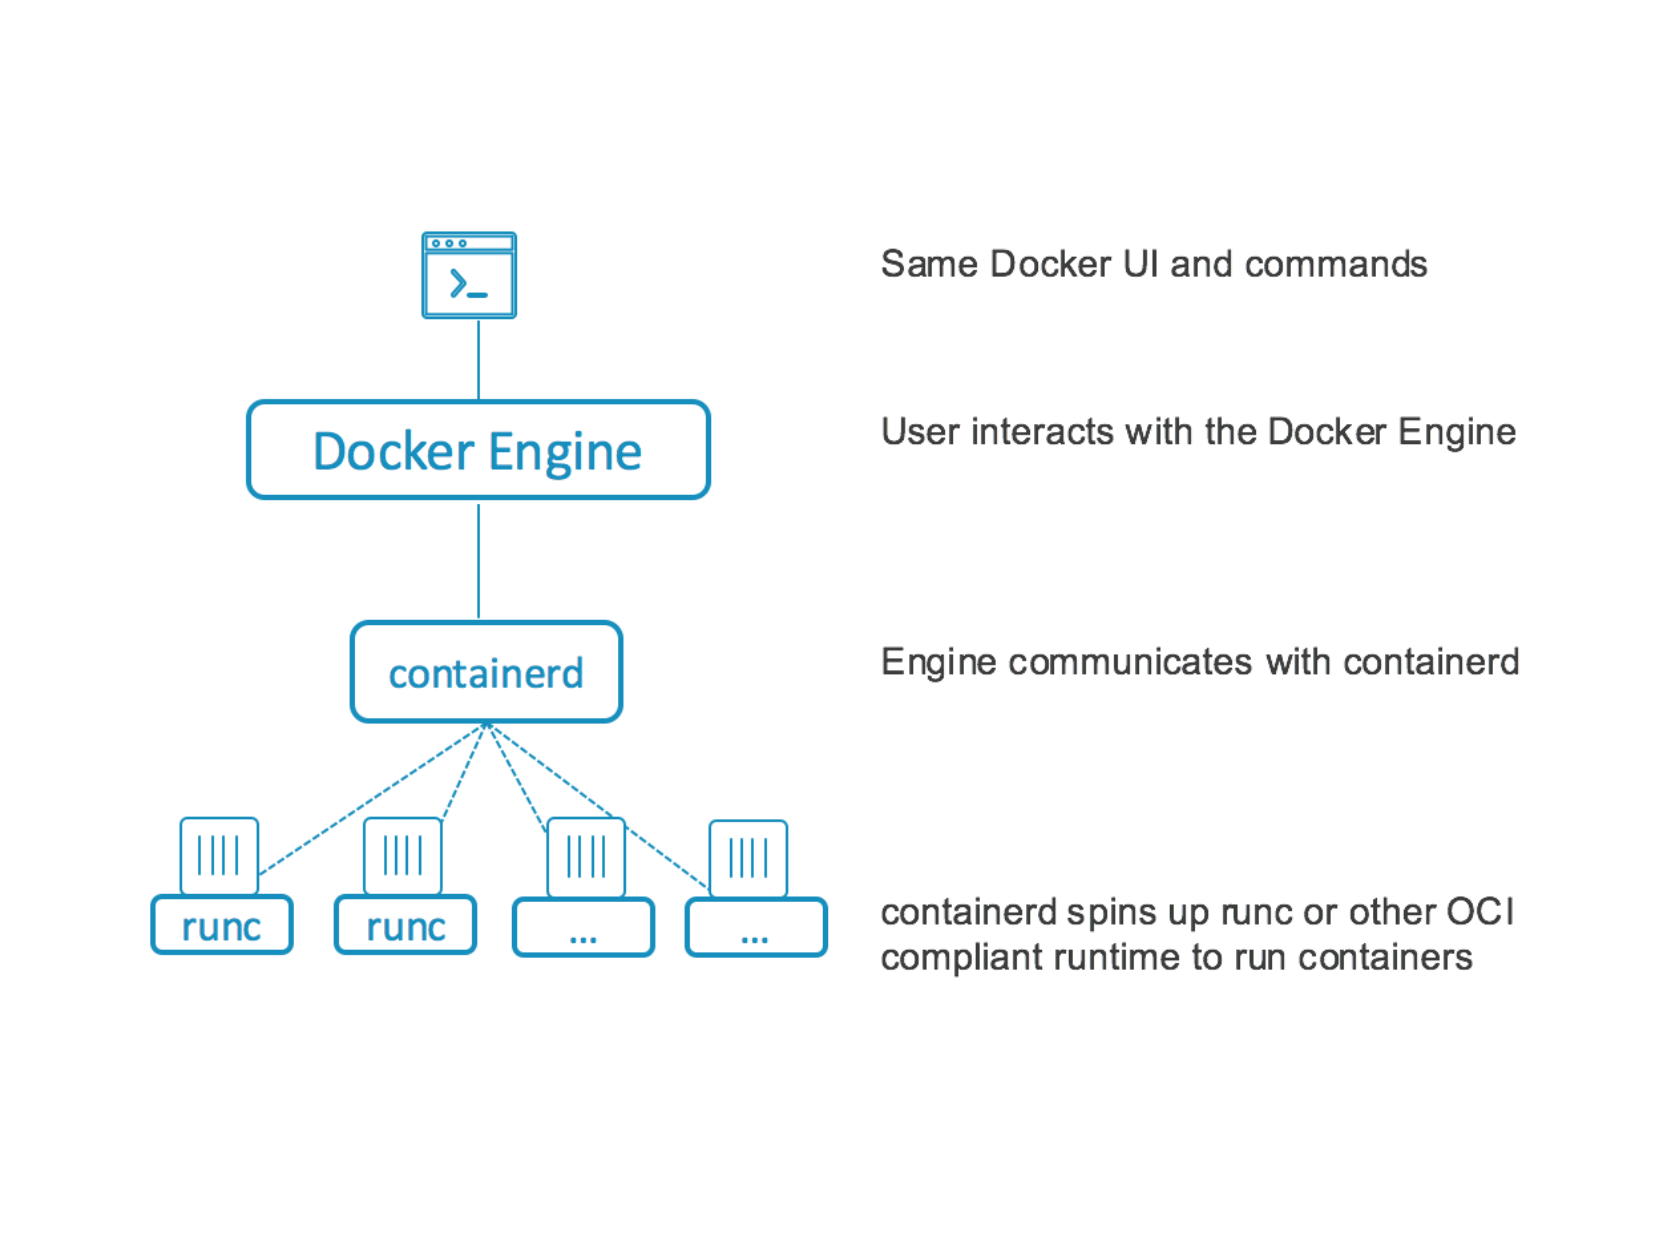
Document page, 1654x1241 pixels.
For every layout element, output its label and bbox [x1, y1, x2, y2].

picture [76, 197, 1578, 1043]
